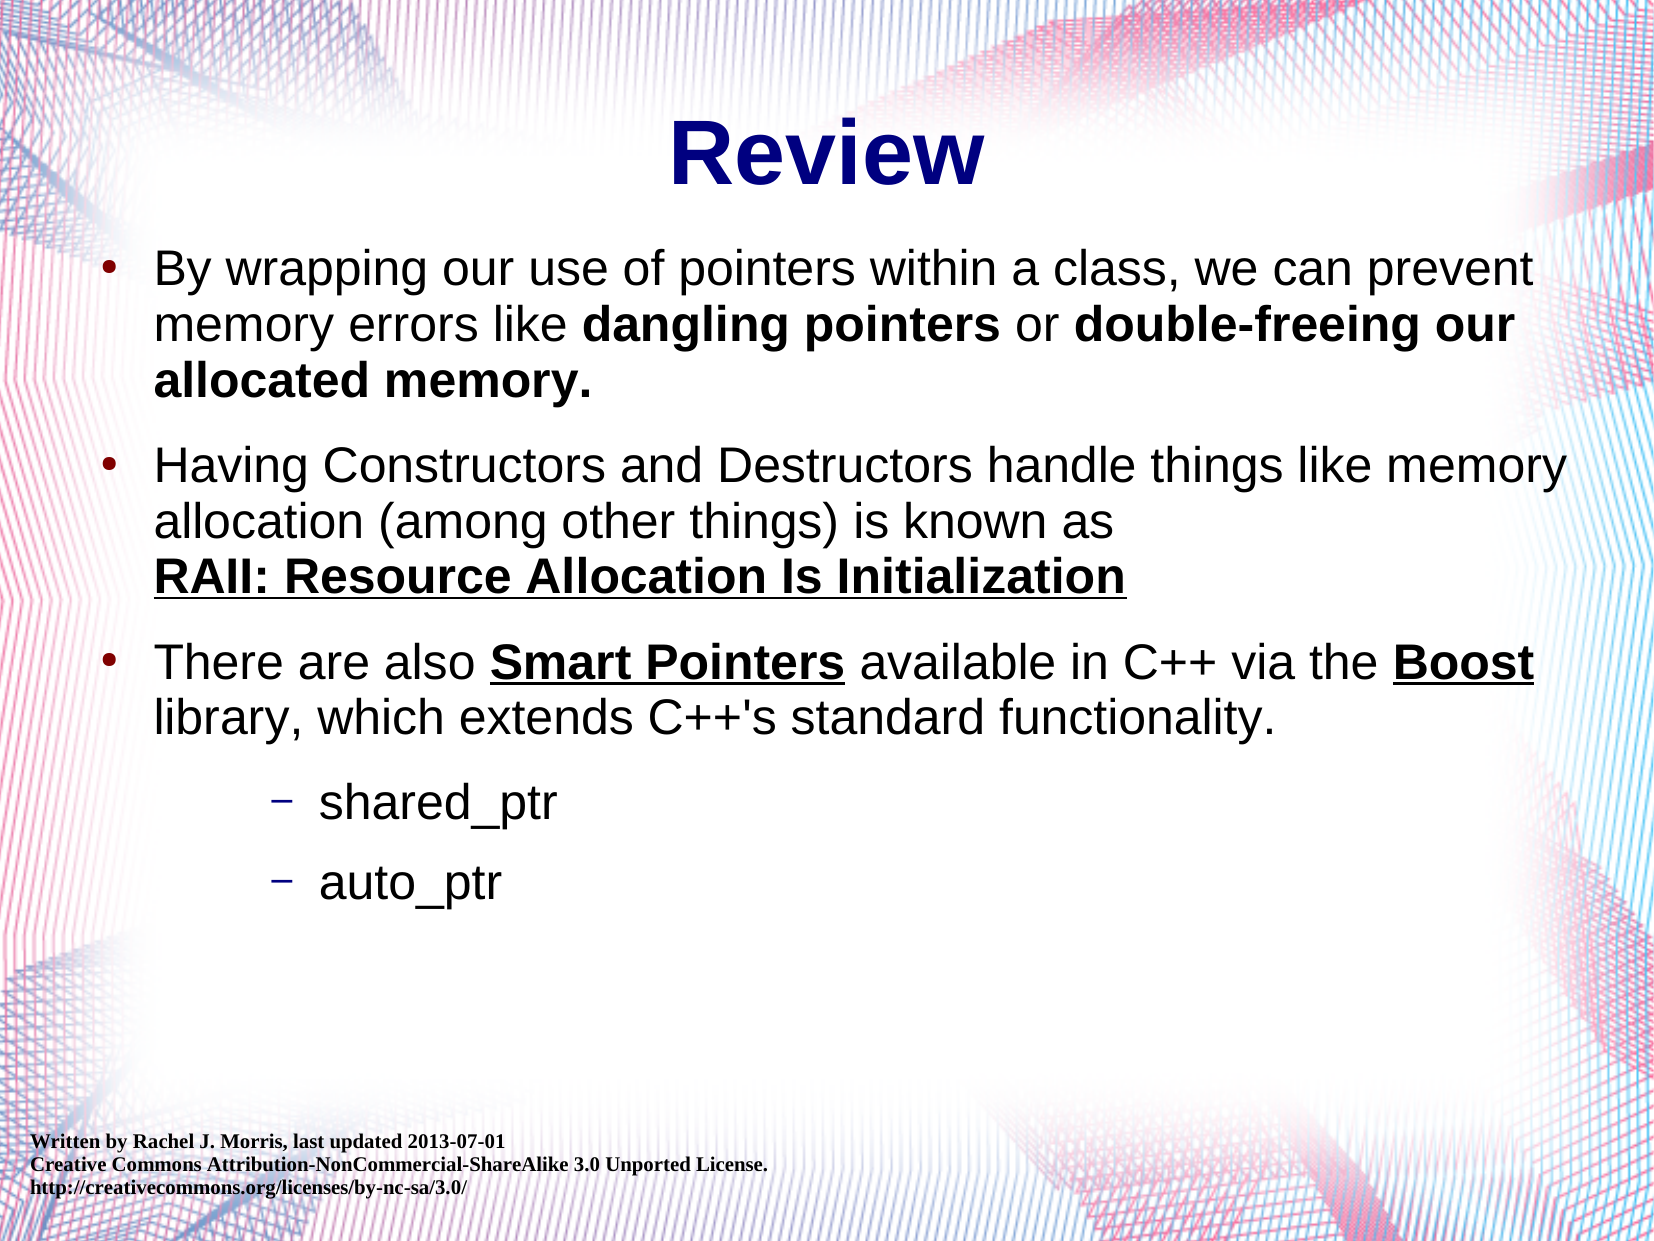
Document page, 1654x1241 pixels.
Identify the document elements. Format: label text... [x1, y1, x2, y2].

title Review [82, 49, 1571, 240]
picture [0, 0, 1654, 1241]
list By wrapping our use of pointers within a class, we can prevent memory errors like dangling pointers or double-freeing our allocated memory. Having Constructors and Destructors handle things like memory allocation (among other things) is known as RAII: Resource Allocation Is Initialization There are also Smart Pointers available in C++ via the Boost library, which extends C++'s standard functionality. shared_ptr auto_ptr [82, 240, 1571, 960]
